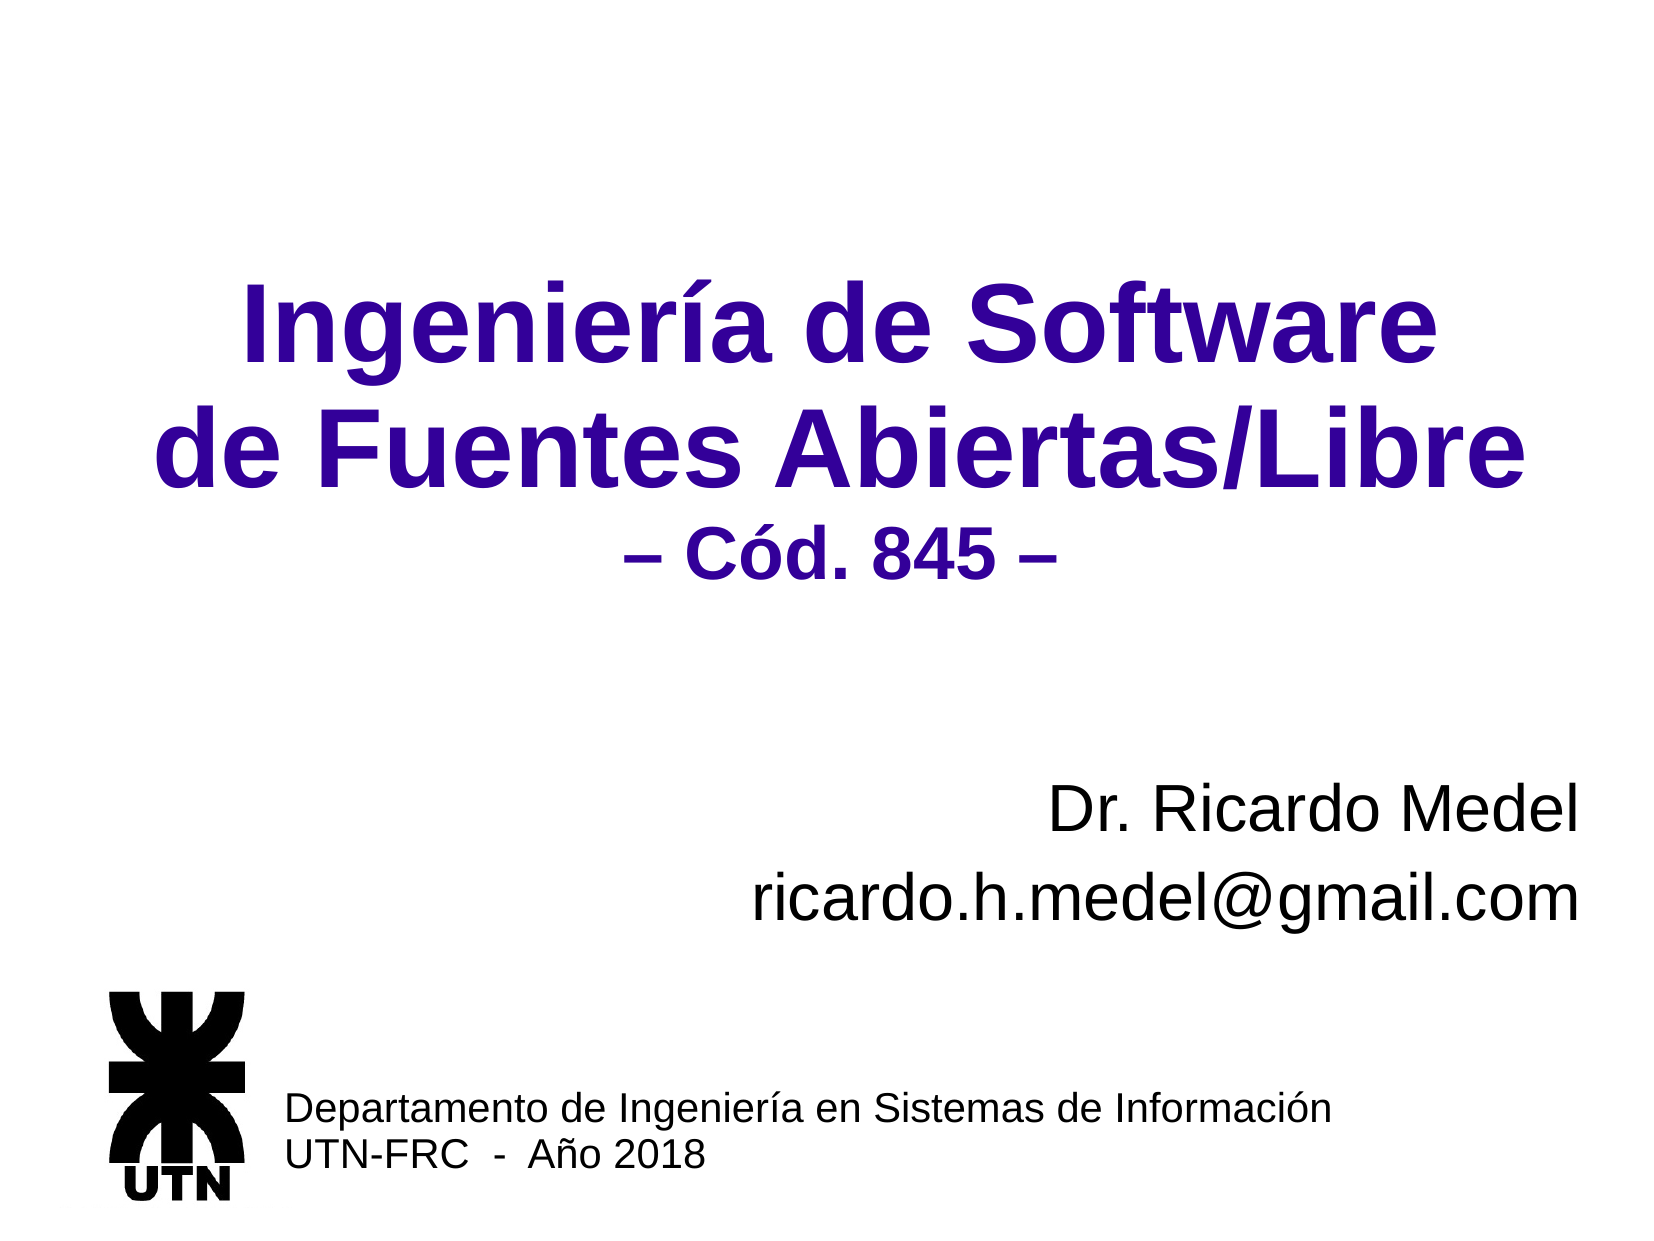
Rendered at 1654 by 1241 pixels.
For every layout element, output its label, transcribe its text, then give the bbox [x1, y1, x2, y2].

picture [59, 969, 292, 1208]
title Ingeniería de Software de Fuentes Abiertas/Libre – Cód. 845 – [96, 260, 1585, 596]
text_box Departamento de Ingeniería en Sistemas de Información UTN-FRC - Año 2018 [284, 1084, 1571, 1179]
subtitle Dr. Ricardo Medel ricardo.h.medel@gmail.com [93, 678, 1582, 1027]
